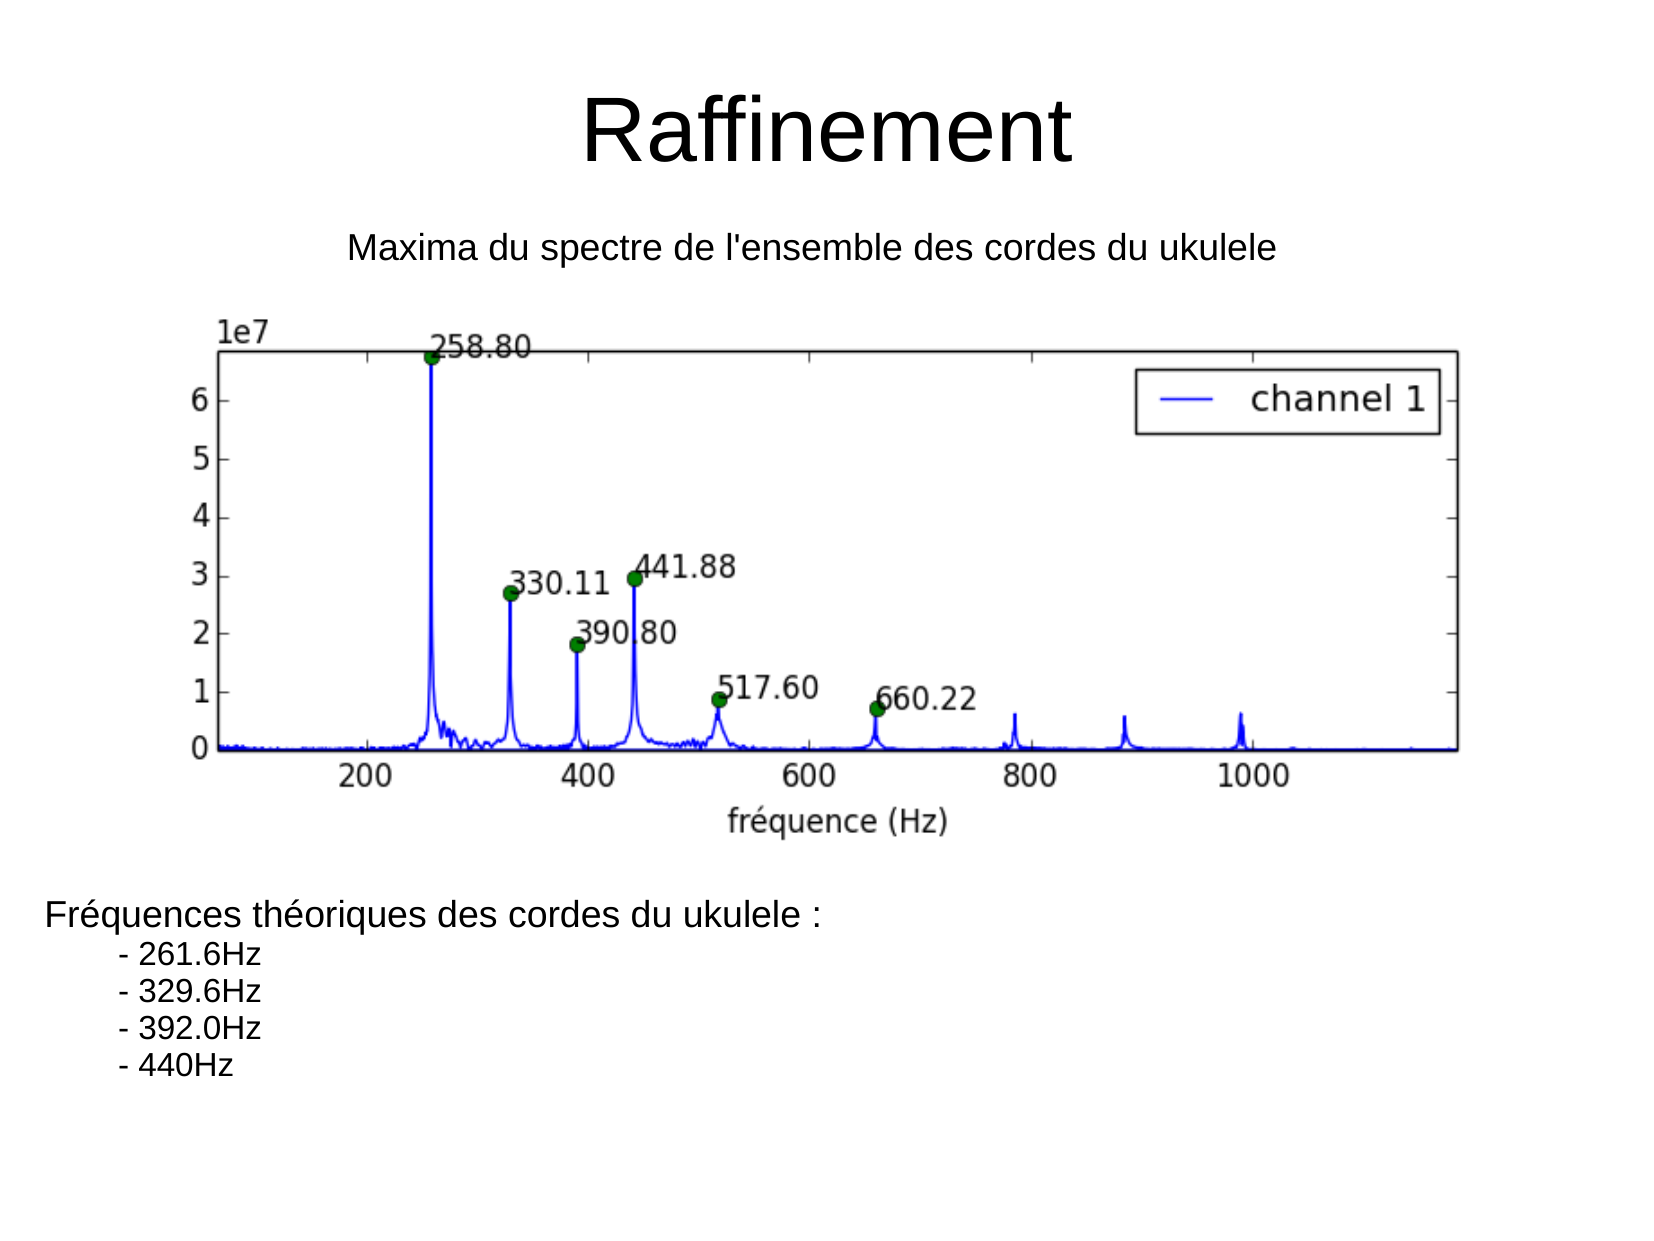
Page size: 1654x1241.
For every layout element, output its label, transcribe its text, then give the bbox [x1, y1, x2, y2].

title Raffinement [82, 25, 1571, 233]
text_box Maxima du spectre de l'ensemble des cordes du ukulele [295, 218, 1329, 276]
text_box Fréquences théoriques des cordes du ukulele : - 261.6Hz - 329.6Hz - 392.0Hz - 440Hz [29, 885, 916, 1092]
picture [171, 296, 1477, 863]
